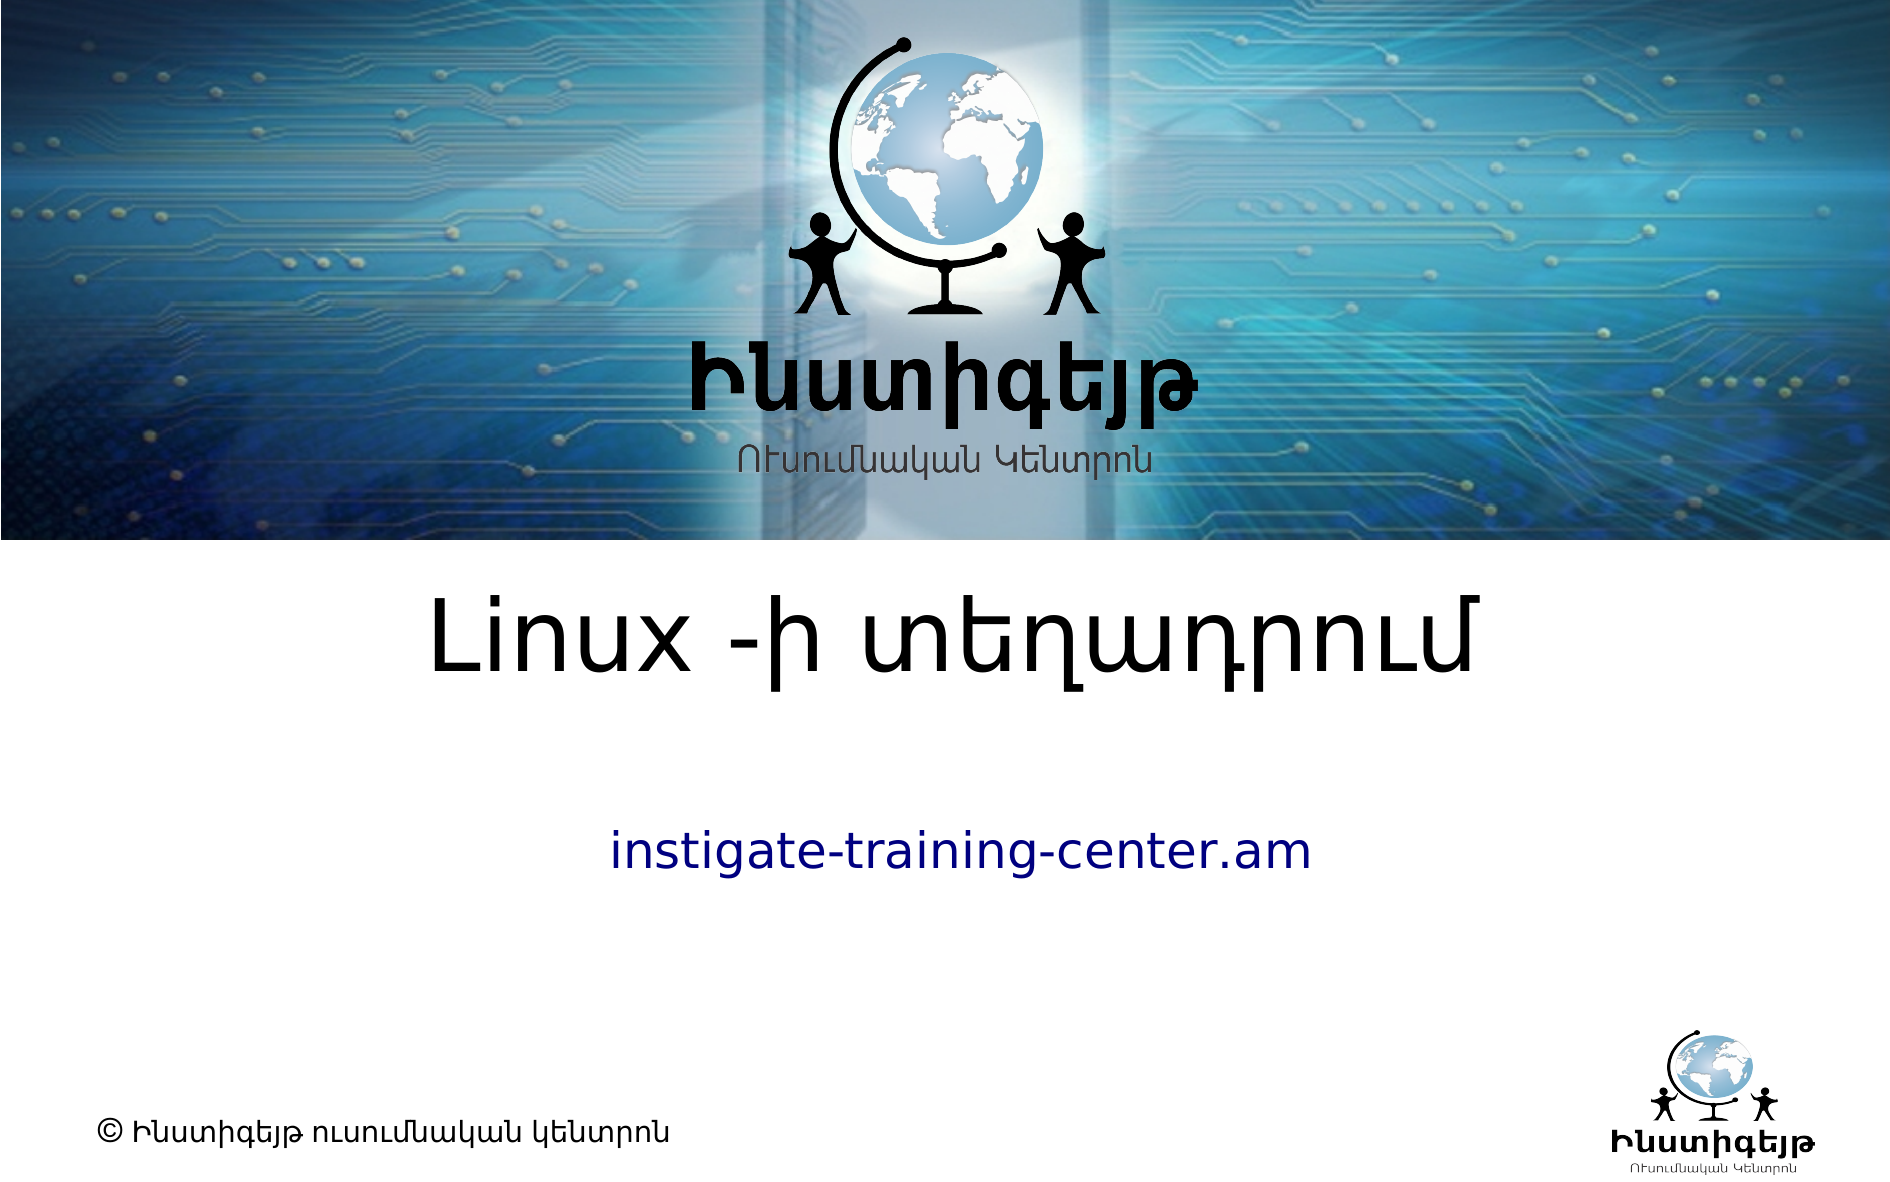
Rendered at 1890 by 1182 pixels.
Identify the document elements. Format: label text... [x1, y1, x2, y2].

picture [1612, 1030, 1815, 1175]
picture [1, 0, 1890, 540]
title Linux -ի տեղադրում [150, 580, 1757, 736]
subtitle instigate-training-center.am [300, 819, 1623, 938]
